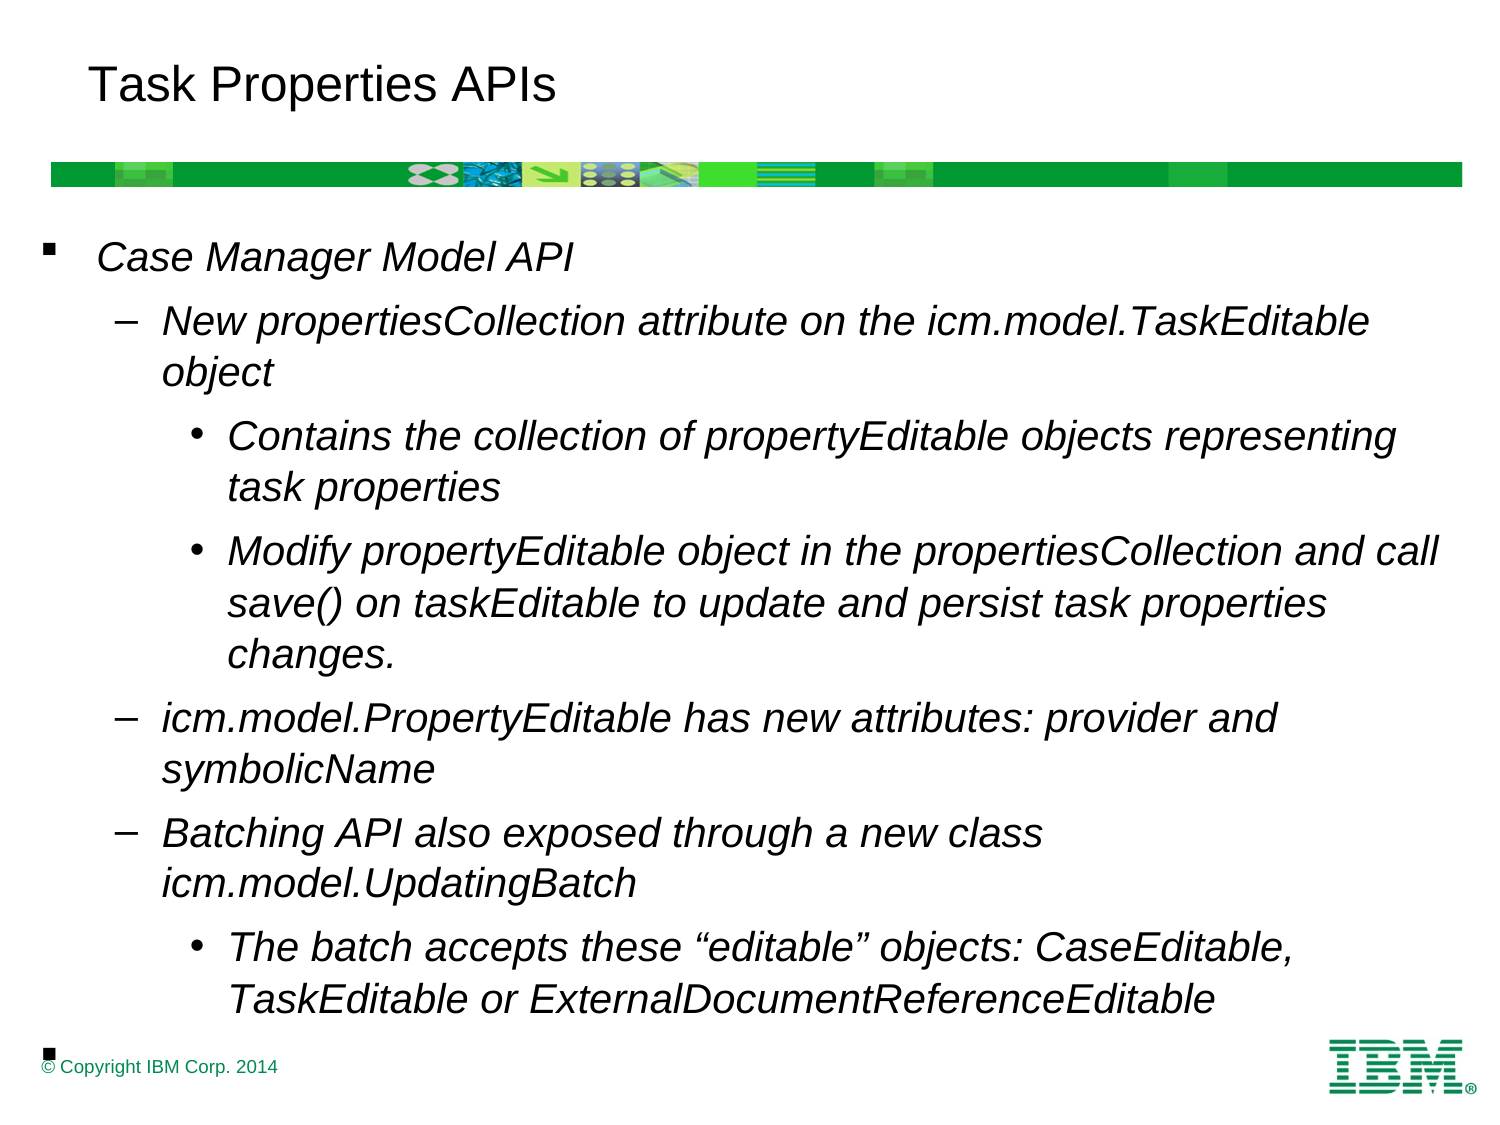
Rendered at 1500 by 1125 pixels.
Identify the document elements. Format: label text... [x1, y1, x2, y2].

picture [50, 161, 1463, 189]
picture [1327, 1037, 1479, 1096]
list Case Manager Model API New propertiesCollection attribute on the icm.model.TaskEditable object Contains the collection of propertyEditable objects representing task properties Modify propertyEditable object in the propertiesCollection and call save() on taskEditable to update and persist task properties changes. icm.model.PropertyEditable has new attributes: provider and symbolicName Batching API also exposed through a new class icm.model.UpdatingBatch The batch accepts these “editable” objects: CaseEditable, TaskEditable or ExternalDocumentReferenceEditable [24, 220, 1463, 1092]
title Task Properties APIs [72, 42, 1258, 119]
